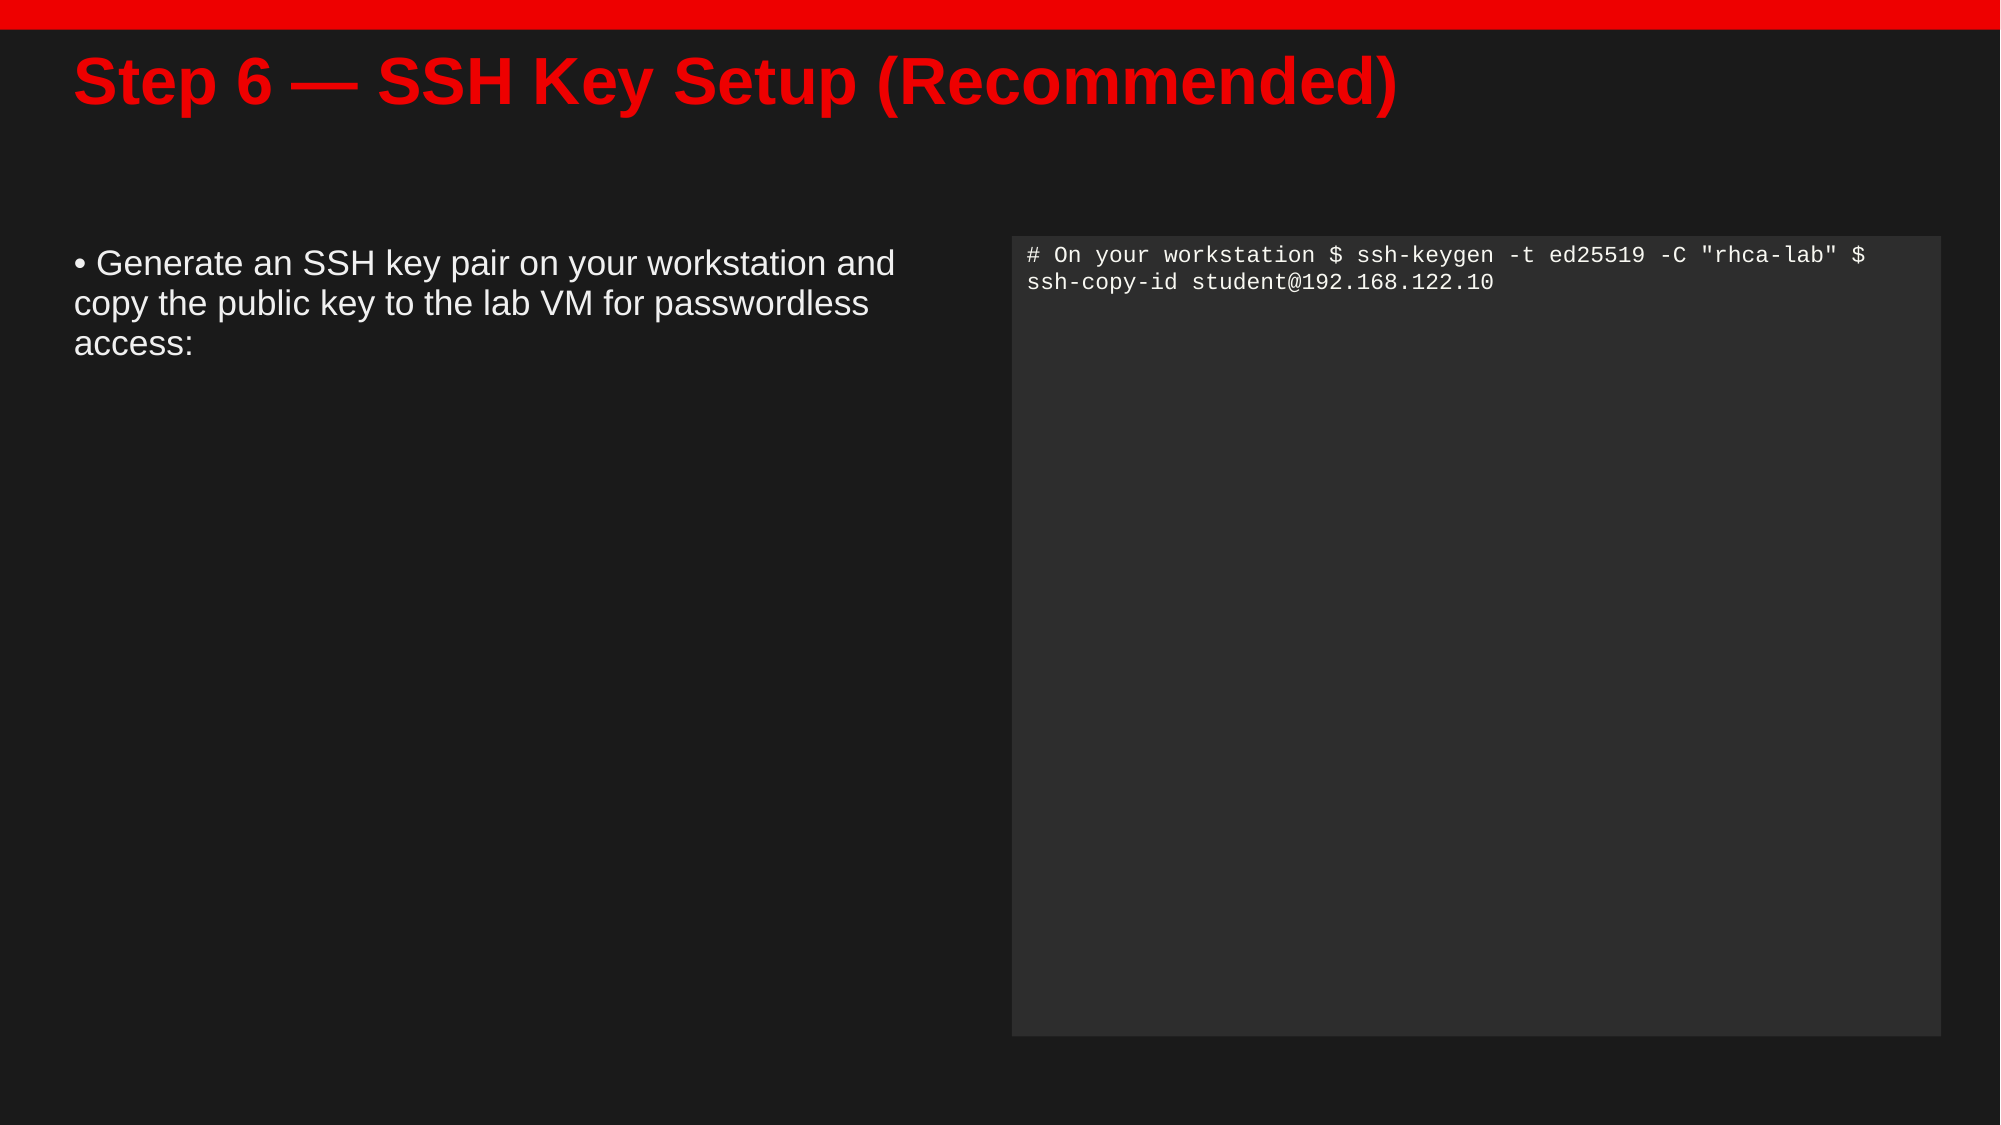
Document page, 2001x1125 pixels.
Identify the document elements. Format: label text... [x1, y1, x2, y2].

text_box [0, 0, 2001, 30]
text_box • Generate an SSH key pair on your workstation and copy the public key to the lab VM for passwordless access: [59, 236, 989, 1037]
text_box Step 6 — SSH Key Setup (Recommended) [59, 36, 1942, 208]
text_box # On your workstation $ ssh-keygen -t ed25519 -C "rhca-lab" $ ssh-copy-id student@192.168.122.10 [1011, 236, 1942, 1037]
